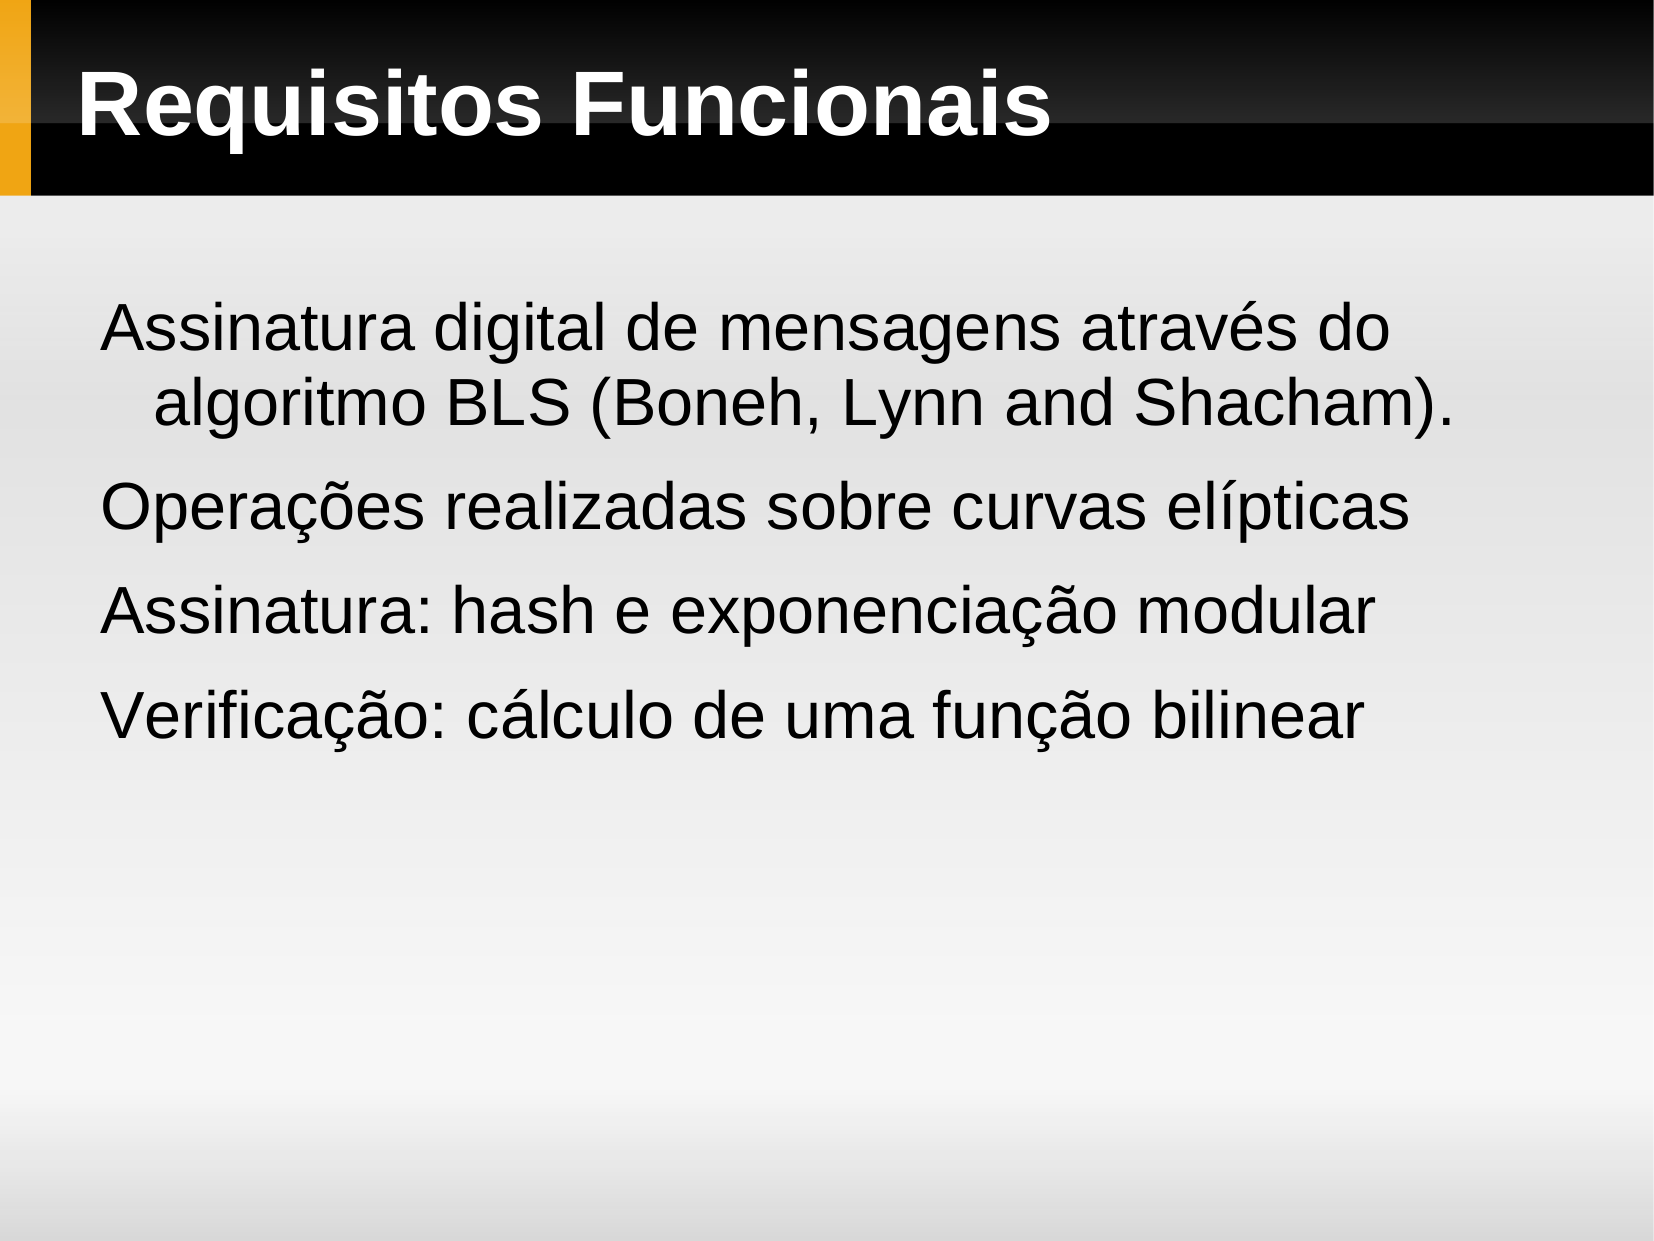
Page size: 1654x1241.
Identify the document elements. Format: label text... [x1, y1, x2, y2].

picture [0, 0, 1654, 1241]
title Requisitos Funcionais [76, 7, 1565, 200]
list Assinatura digital de mensagens através do algoritmo BLS (Boneh, Lynn and Shacham). Operações realizadas sobre curvas elípticas Assinatura: hash e exponenciação modular Verificação: cálculo de uma função bilinear [82, 290, 1571, 1094]
